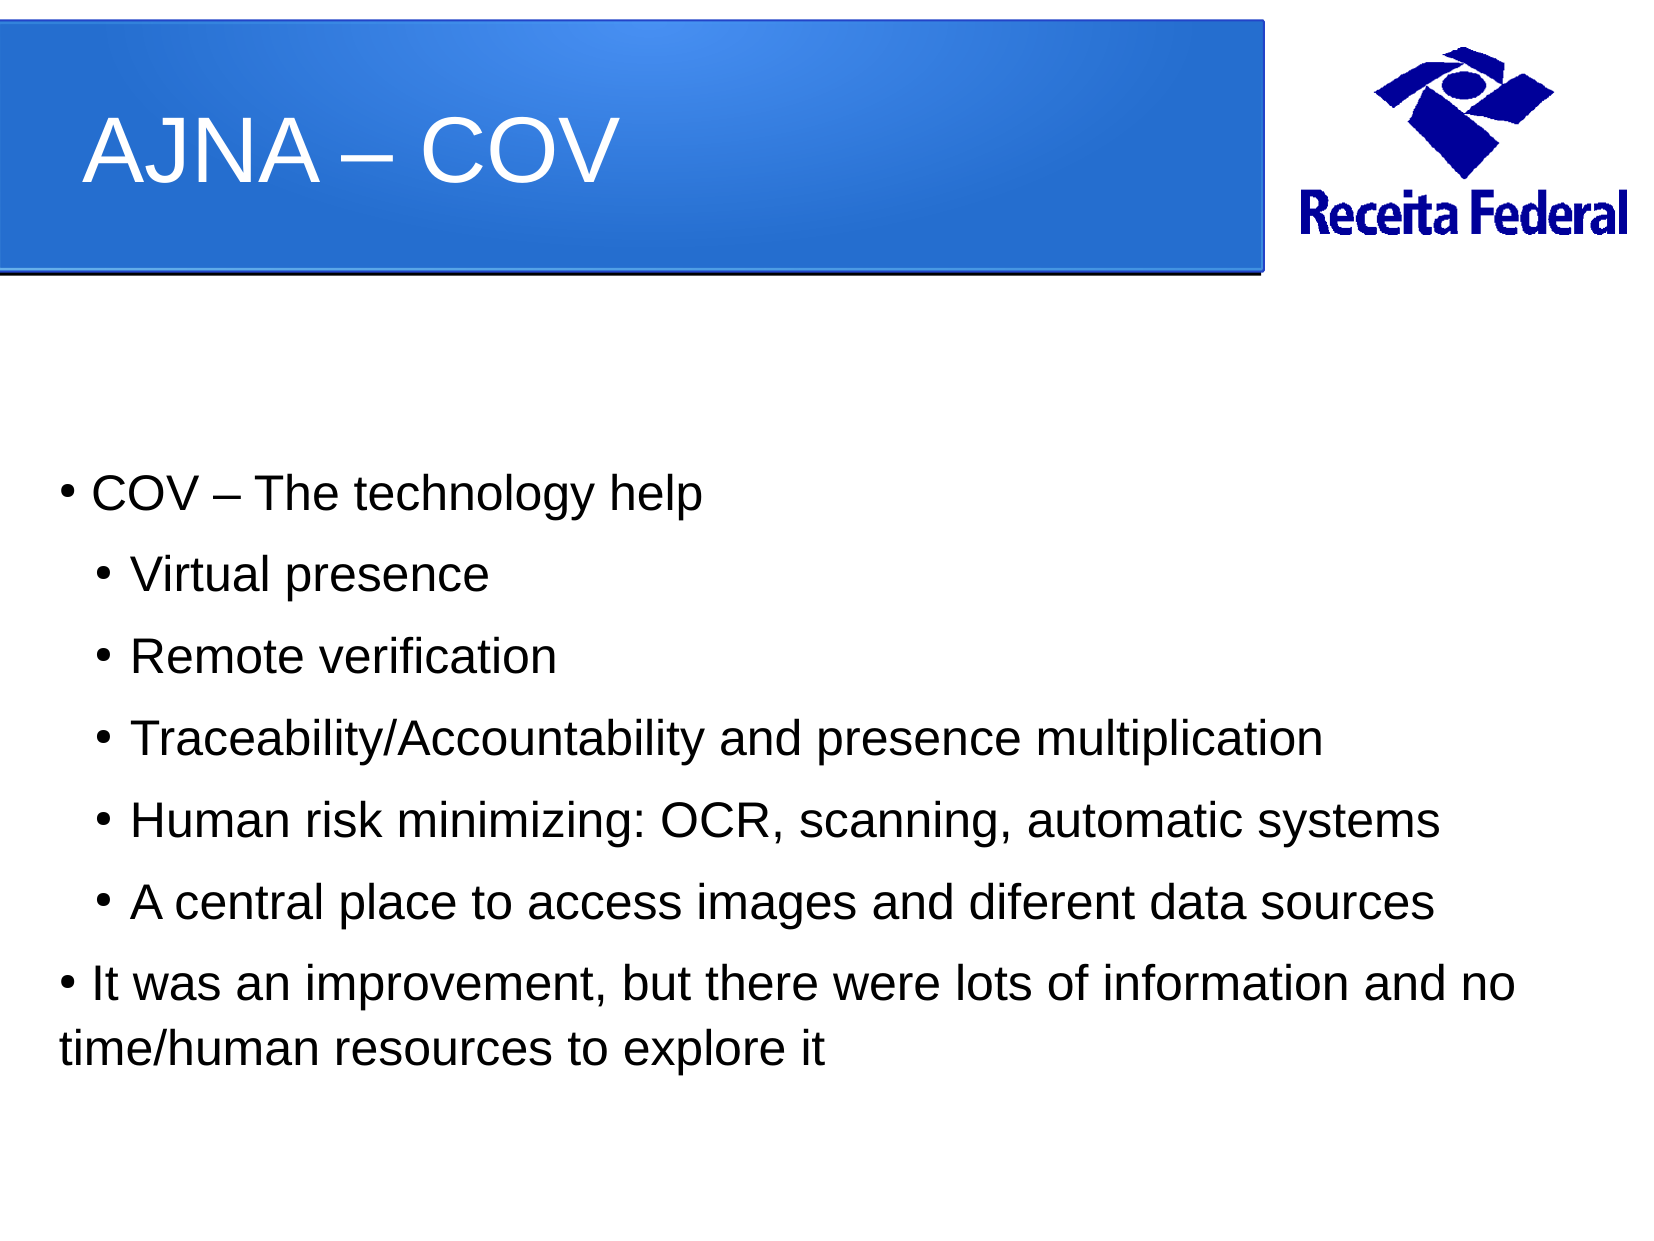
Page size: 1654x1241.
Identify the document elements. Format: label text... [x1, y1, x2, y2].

title AJNA – COV [82, 45, 1235, 254]
picture [1299, 47, 1629, 237]
subtitle COV – The technology help Virtual presence Remote verification Traceability/Accountability and presence multiplication Human risk minimizing: OCR, scanning, automatic systems A central place to access images and diferent data sources It was an improvement, but there were lots of information and no time/human resources to explore it [59, 278, 1571, 1181]
